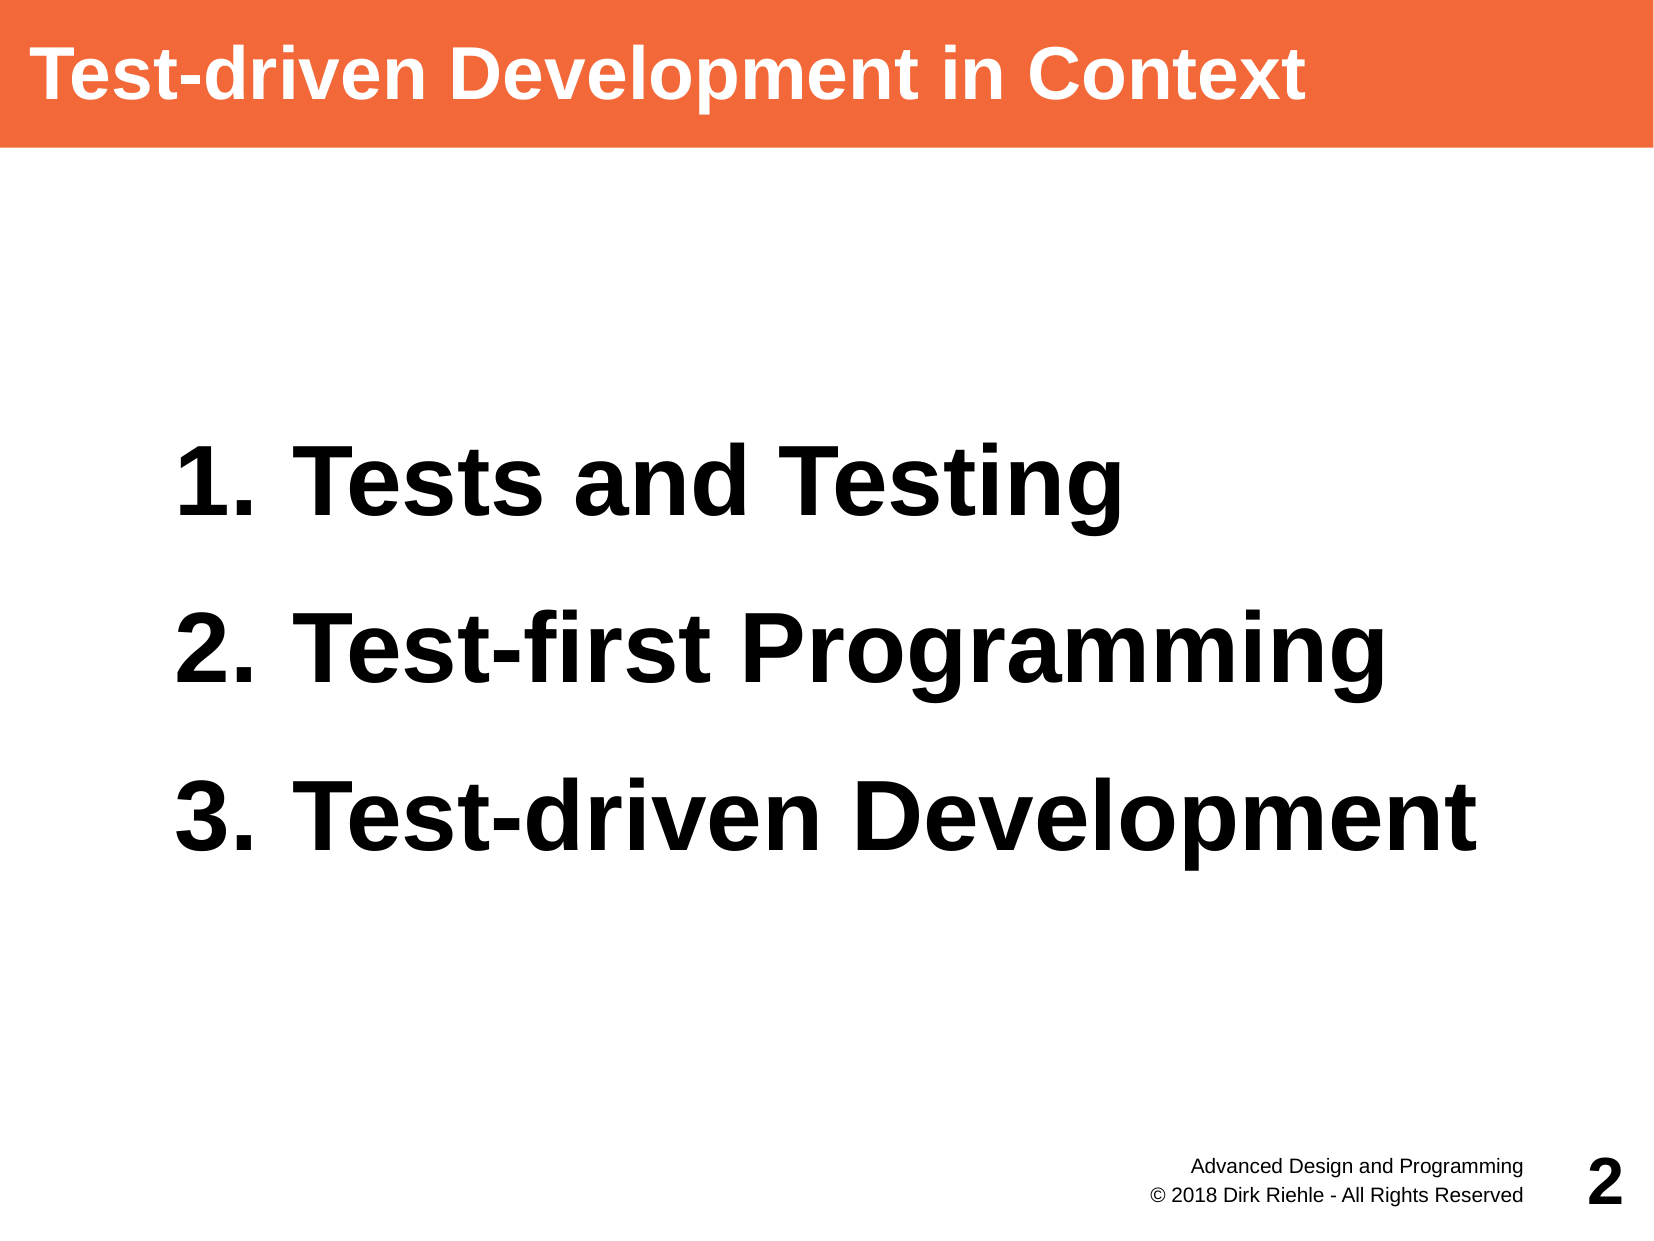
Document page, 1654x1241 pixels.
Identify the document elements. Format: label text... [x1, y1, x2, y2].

title Test-driven Development in Context [0, 0, 1654, 148]
subtitle Tests and Testing Test-first Programming Test-driven Development [29, 177, 1625, 1063]
